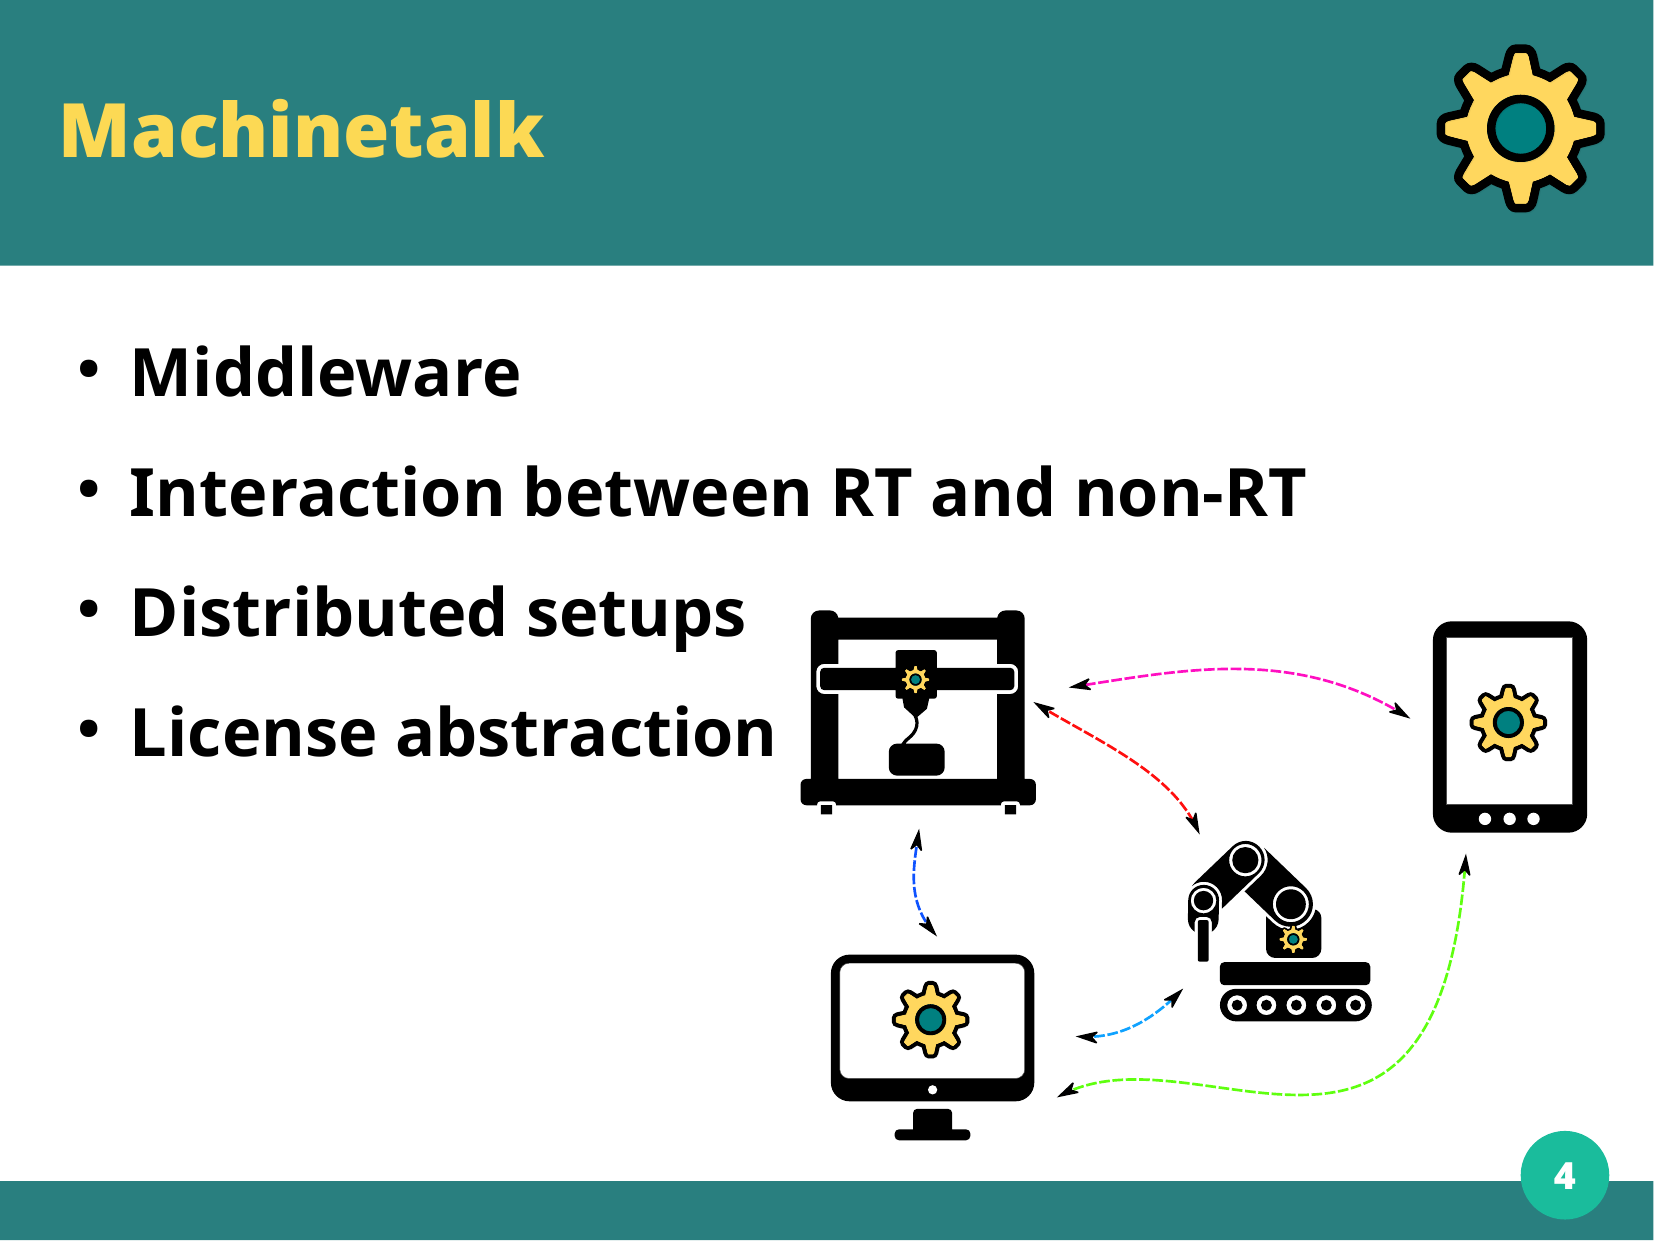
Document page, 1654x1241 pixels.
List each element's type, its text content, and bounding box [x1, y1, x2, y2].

list Middleware Interaction between RT and non-RT Distributed setups License abstraction [59, 324, 1595, 1152]
title Machinetalk [59, 49, 1595, 207]
picture [507, 391, 1654, 1241]
